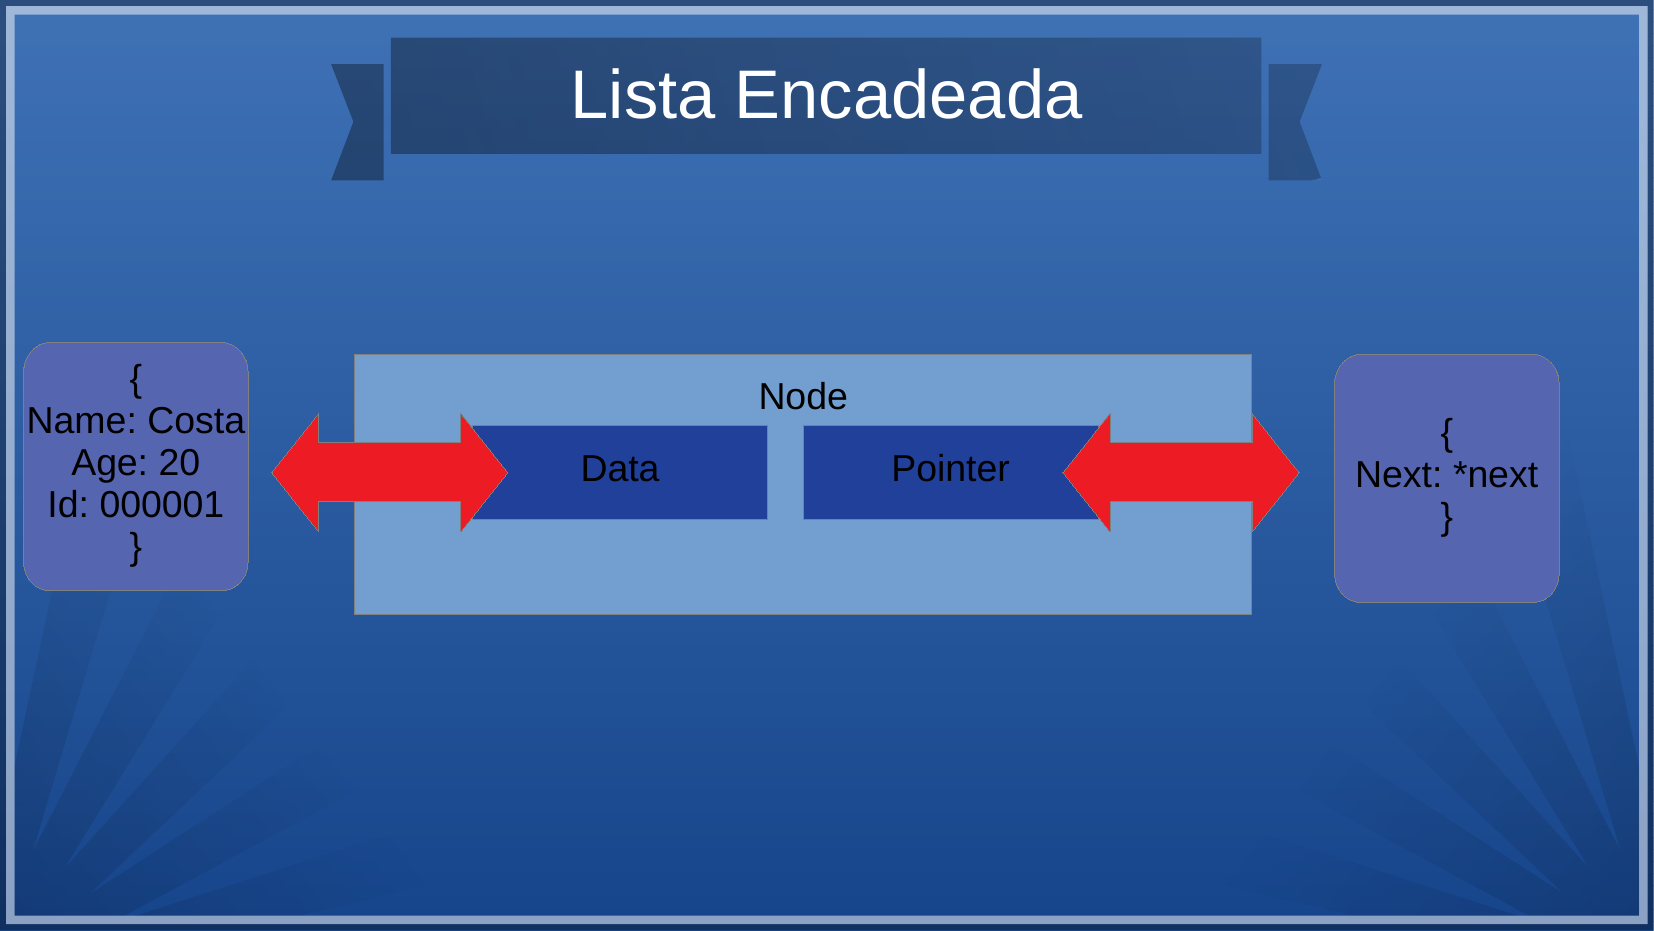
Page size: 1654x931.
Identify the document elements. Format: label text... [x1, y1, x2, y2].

text_box [271, 413, 508, 532]
text_box Data [472, 425, 768, 520]
text_box Node [354, 354, 1252, 615]
text_box { Name: Costa Age: 20 Id: 000001 } [23, 342, 249, 591]
text_box Pointer [803, 425, 1099, 520]
title Lista Encadeada [389, 35, 1264, 154]
text_box { Next: *next } [1334, 354, 1560, 603]
text_box [1062, 413, 1300, 532]
